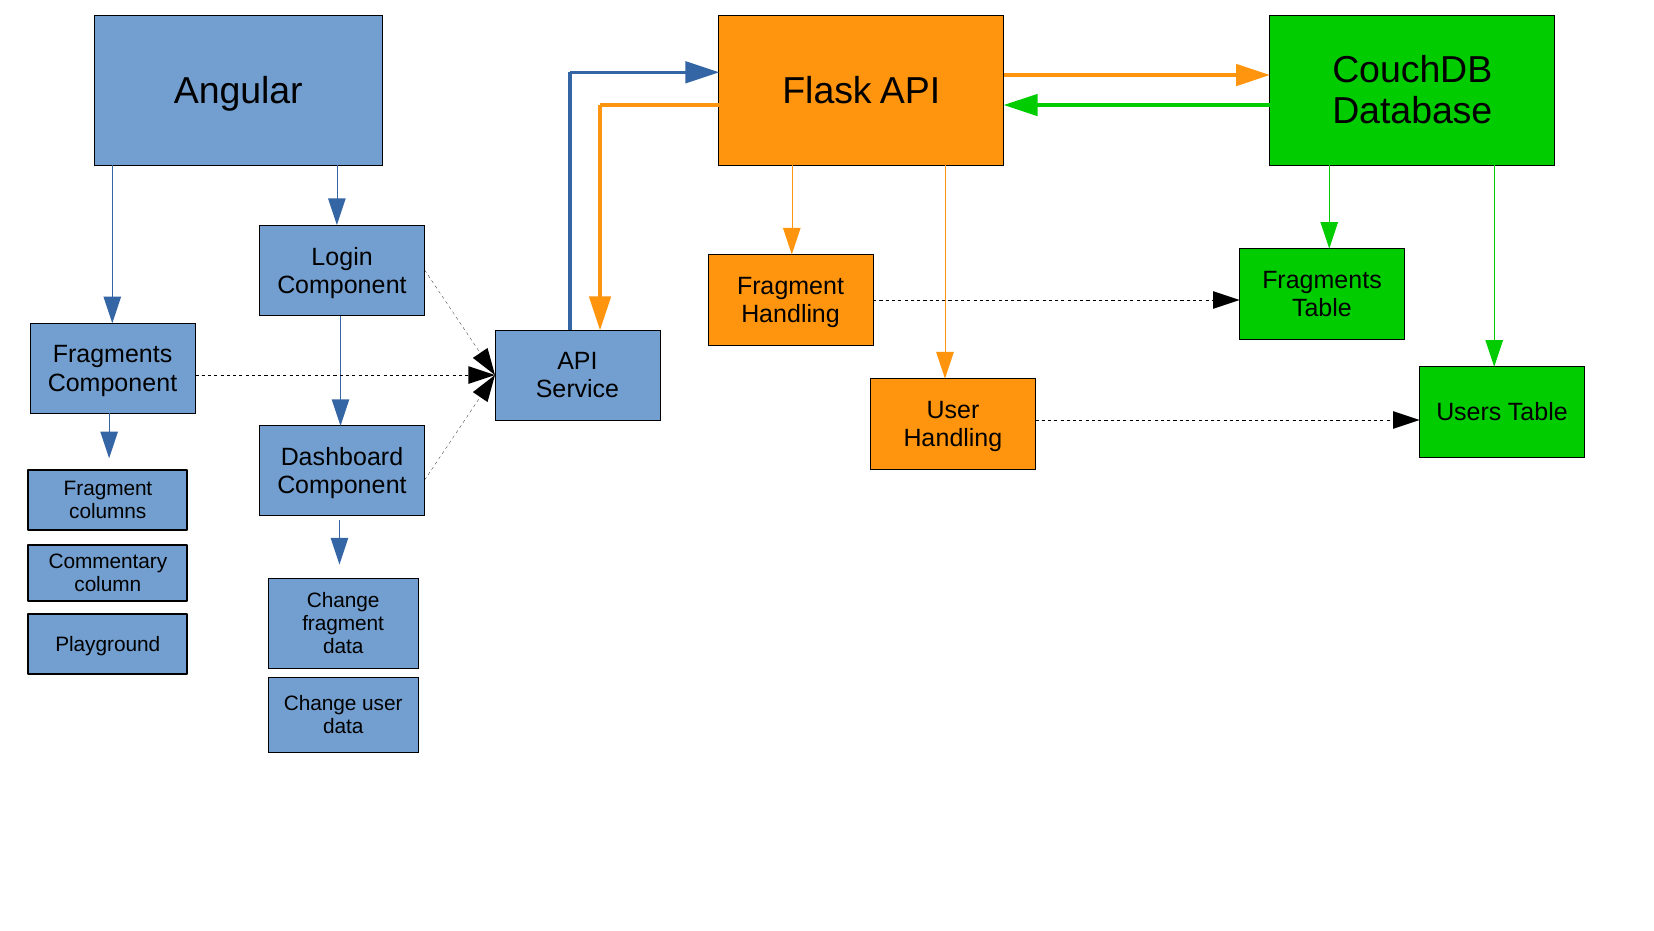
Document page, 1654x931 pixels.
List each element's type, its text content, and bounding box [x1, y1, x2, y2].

text_box API Service [495, 330, 661, 421]
text_box Fragments Table [1239, 248, 1405, 340]
text_box CouchDB Database [1269, 15, 1555, 166]
text_box Flask API [718, 15, 1004, 166]
text_box Users Table [1419, 366, 1585, 458]
text_box User Handling [870, 378, 1036, 470]
text_box Change fragment data [268, 578, 419, 669]
text_box Commentary column [28, 545, 188, 602]
text_box Fragments Component [30, 323, 196, 414]
text_box Angular [94, 15, 383, 166]
text_box Playground [28, 614, 188, 675]
text_box Login Component [259, 225, 425, 316]
text_box Fragment Handling [708, 254, 874, 346]
text_box Dashboard Component [259, 425, 425, 516]
text_box Change user data [268, 677, 419, 753]
text_box Fragment columns [28, 470, 188, 531]
